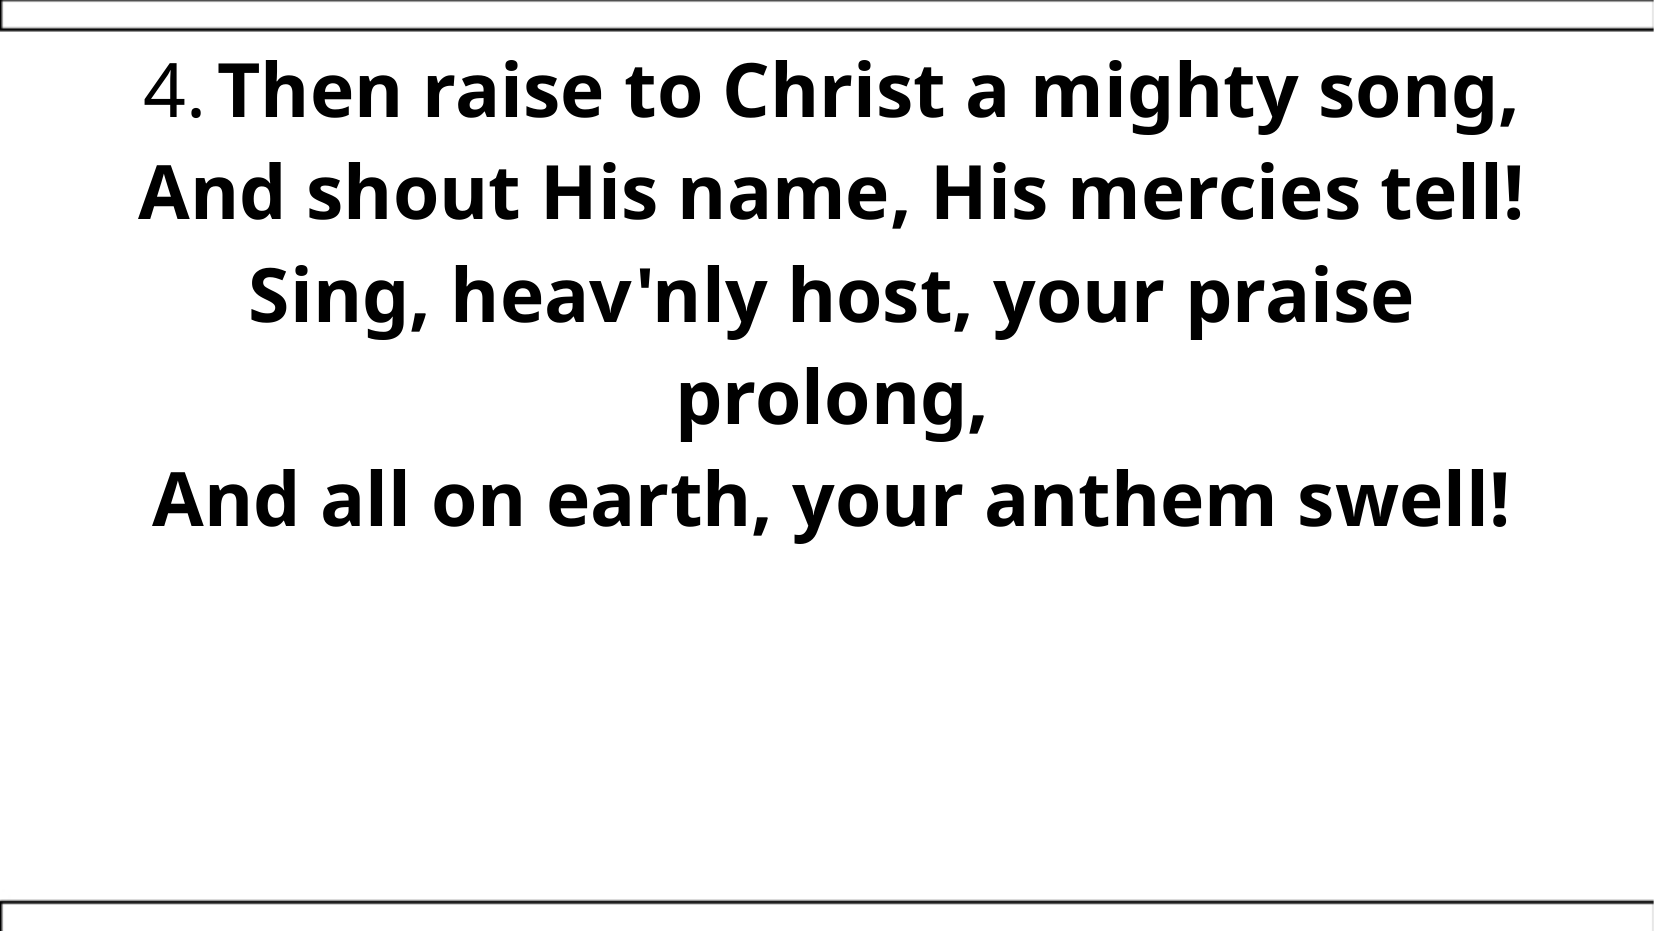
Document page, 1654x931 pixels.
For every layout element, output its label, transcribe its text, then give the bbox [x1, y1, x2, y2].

picture [0, 0, 1654, 931]
text_box 4. Then raise to Christ a mighty song, And shout His name, His mercies tell! Sing, heav'nly host, your praise prolong, And all on earth, your anthem swell! [90, 30, 1576, 466]
